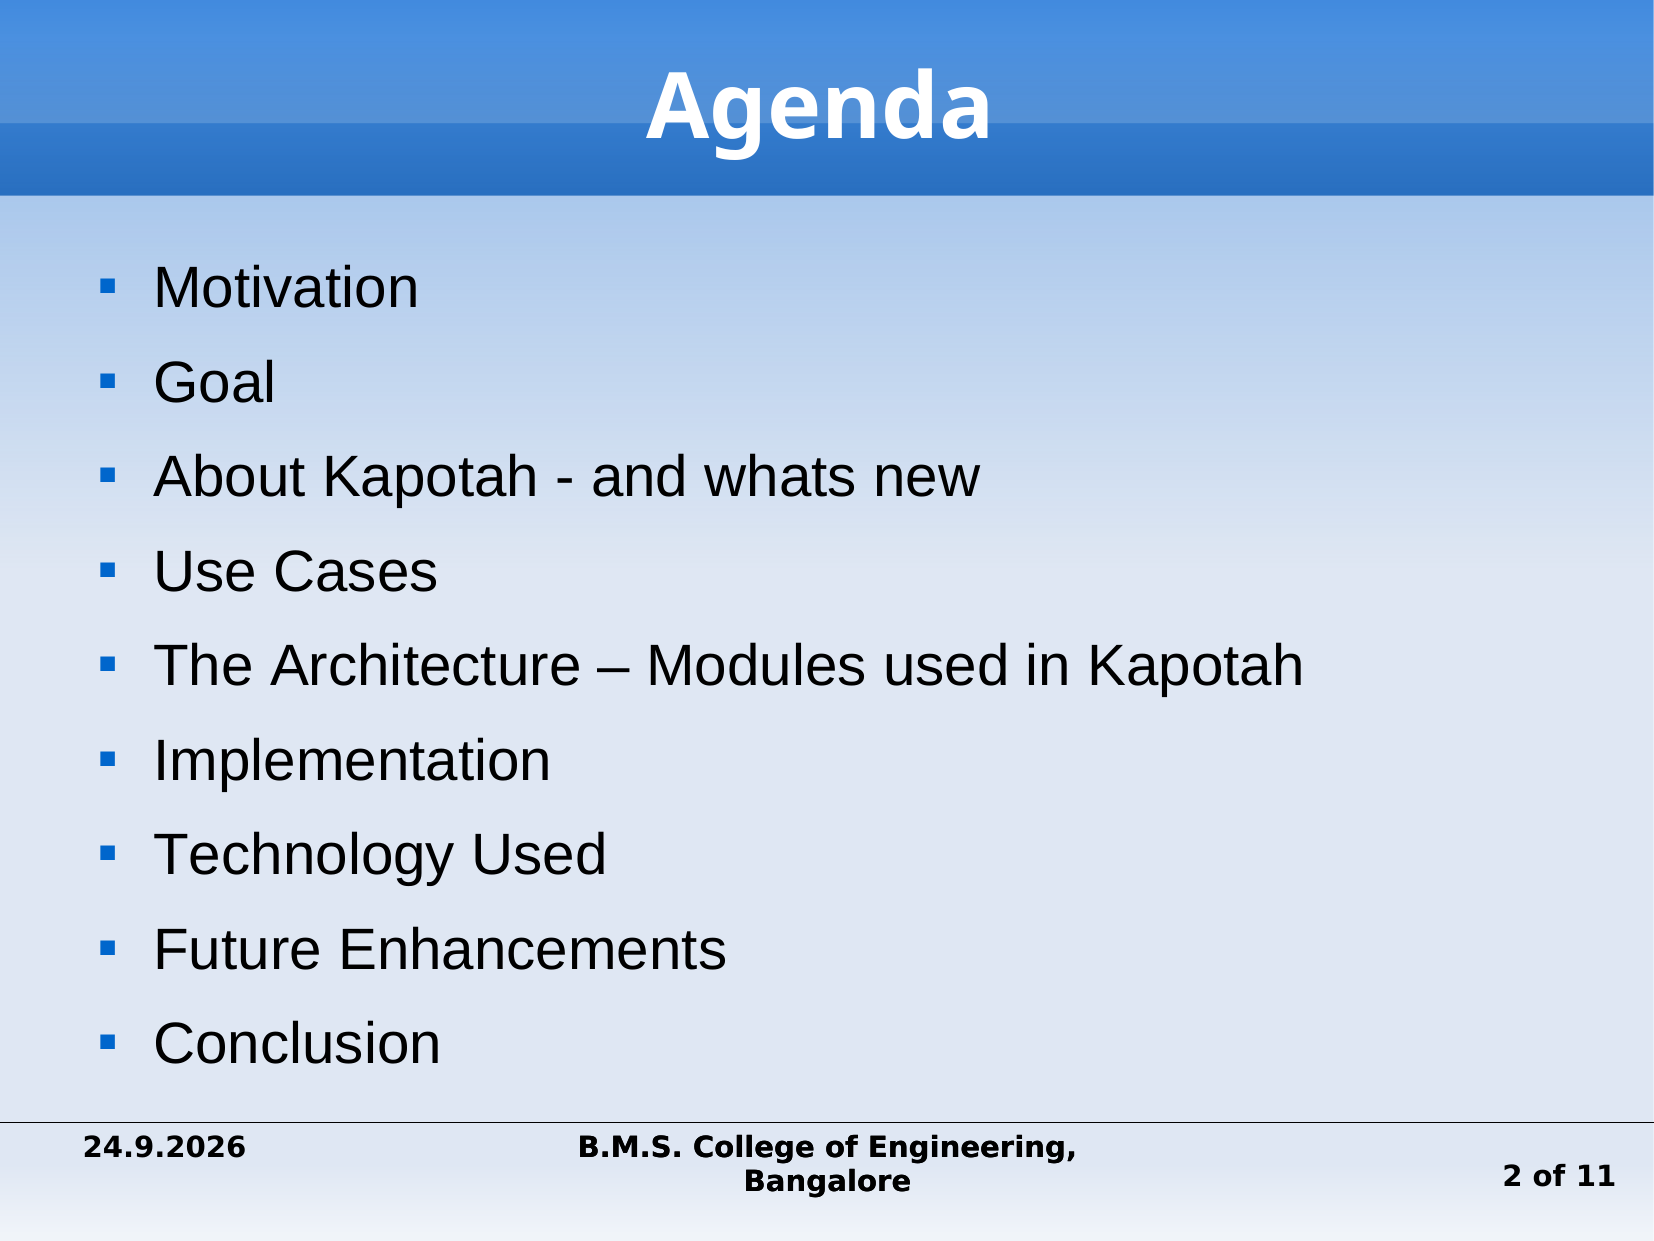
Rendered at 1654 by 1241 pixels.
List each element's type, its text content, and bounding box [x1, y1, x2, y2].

title Agenda [76, 0, 1565, 208]
picture [0, 0, 1654, 1122]
list Motivation Goal About Kapotah - and whats new Use Cases The Architecture – Modules used in Kapotah Implementation Technology Used Future Enhancements Conclusion [82, 254, 1571, 1077]
picture [0, 1123, 1654, 1241]
